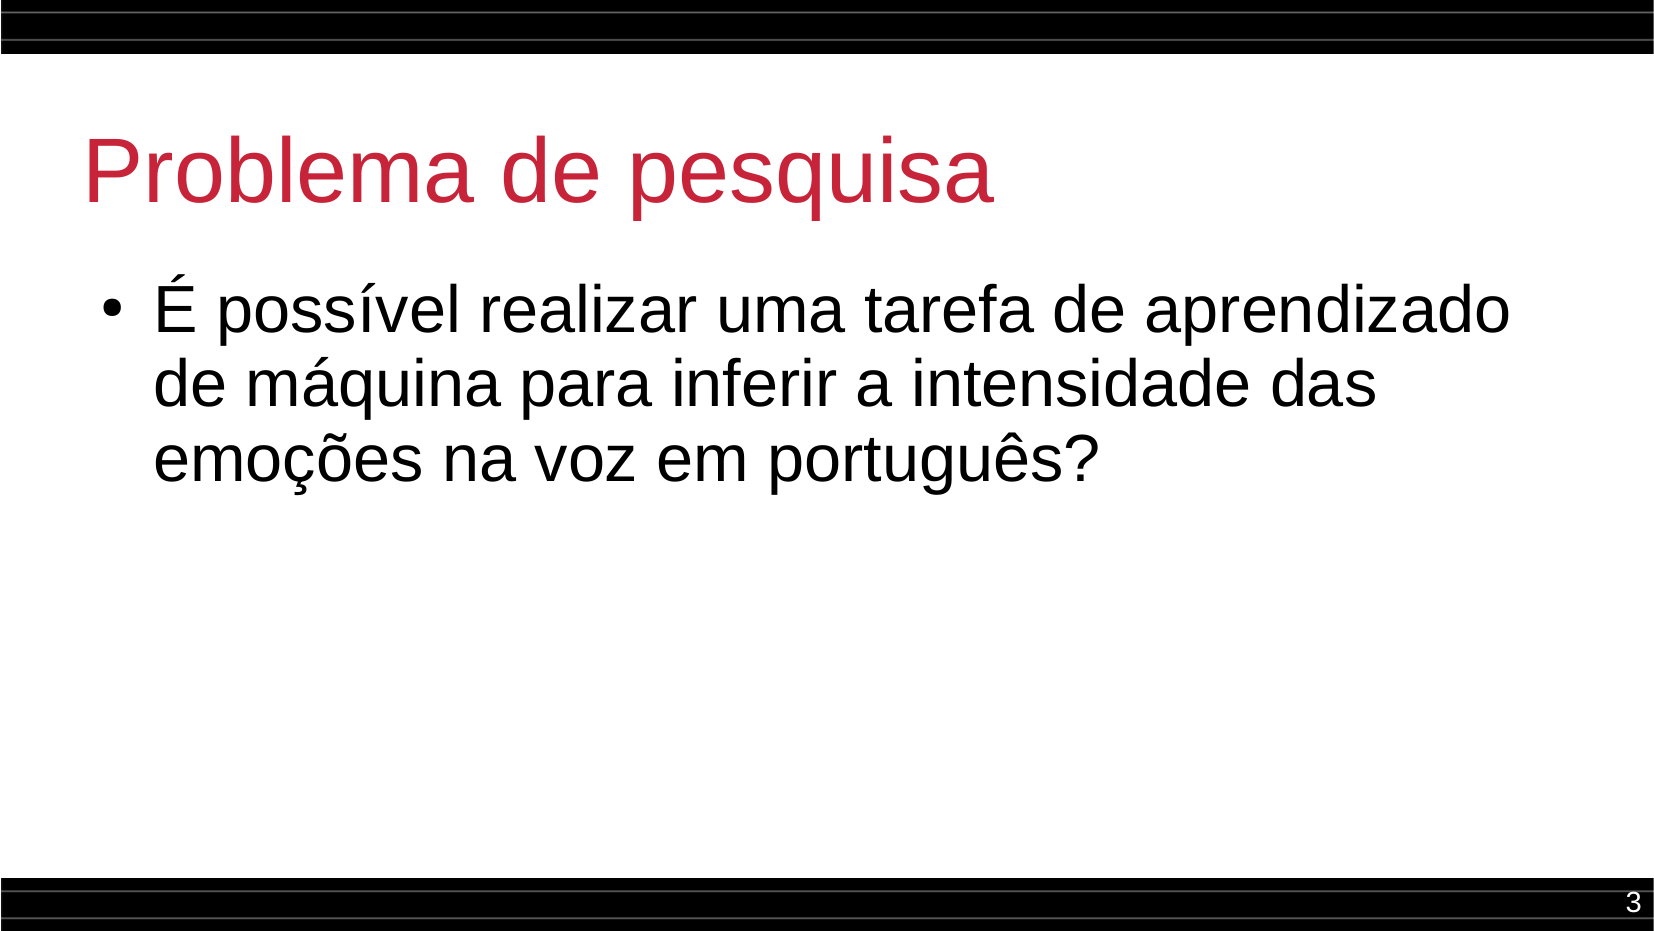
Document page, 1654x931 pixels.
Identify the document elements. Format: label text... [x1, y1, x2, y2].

picture [1, 878, 1654, 931]
picture [1, 0, 1654, 54]
list É possível realizar uma tarefa de aprendizado de máquina para inferir a intensidade das emoções na voz em português? [82, 271, 1571, 851]
title Problema de pesquisa [82, 92, 1571, 249]
